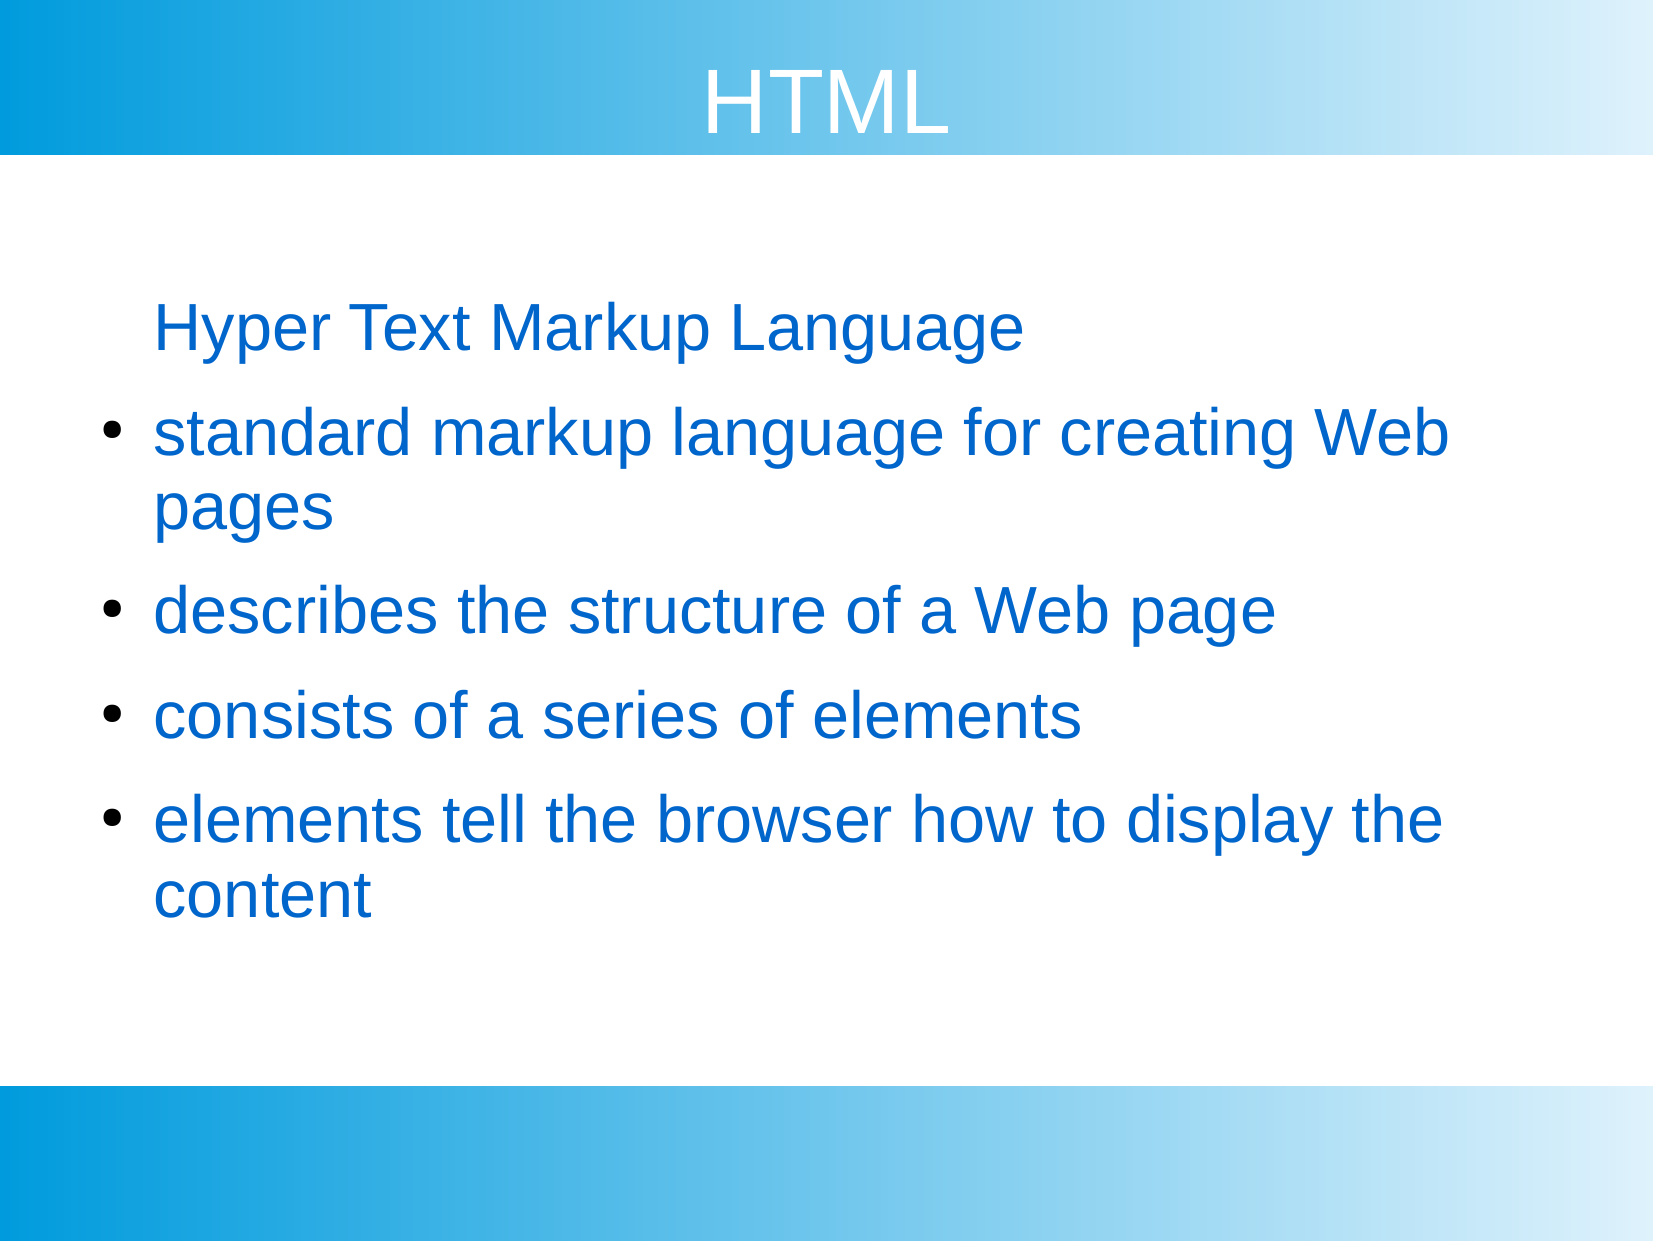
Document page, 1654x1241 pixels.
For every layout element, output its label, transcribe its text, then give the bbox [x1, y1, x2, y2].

title HTML [82, 49, 1571, 155]
list Hyper Text Markup Language standard markup language for creating Web pages describes the structure of a Web page consists of a series of elements elements tell the browser how to display the content [82, 290, 1571, 1010]
